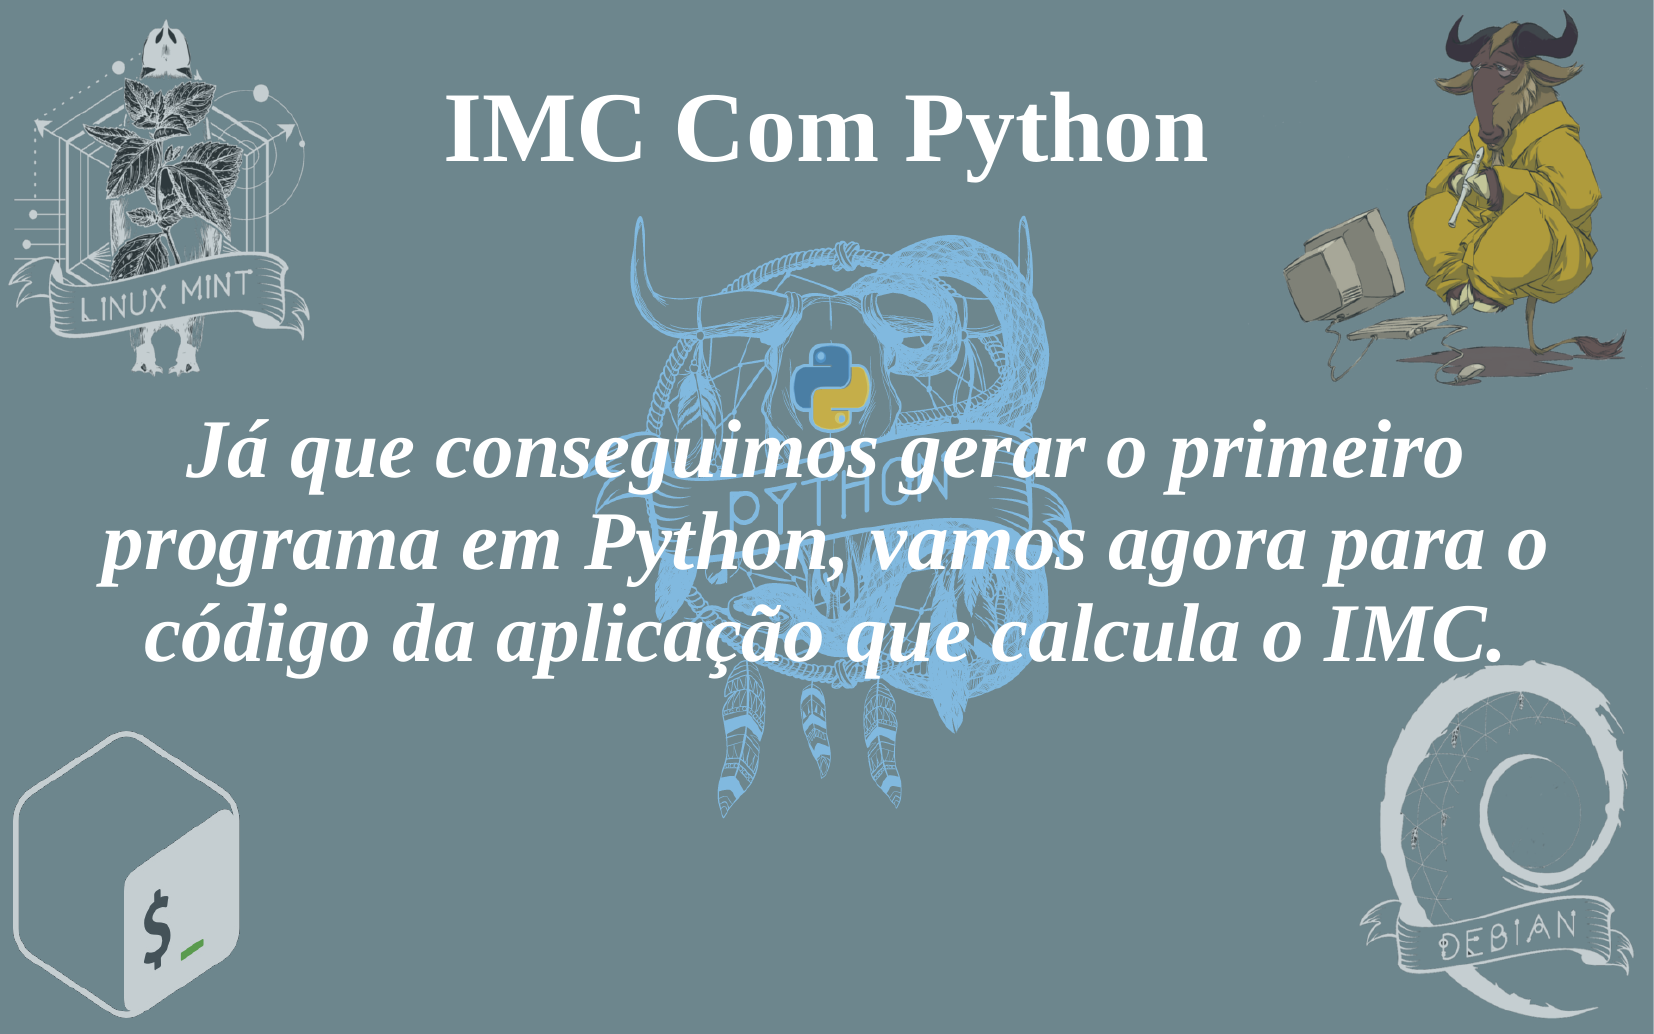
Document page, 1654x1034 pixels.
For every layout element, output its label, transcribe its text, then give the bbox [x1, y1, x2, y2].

picture [0, 0, 1654, 1034]
title IMC Com Python [82, 41, 1571, 214]
subtitle Já que conseguimos gerar o primeiro programa em Python, vamos agora para o código da aplicação que calcula o IMC. [82, 241, 1571, 842]
